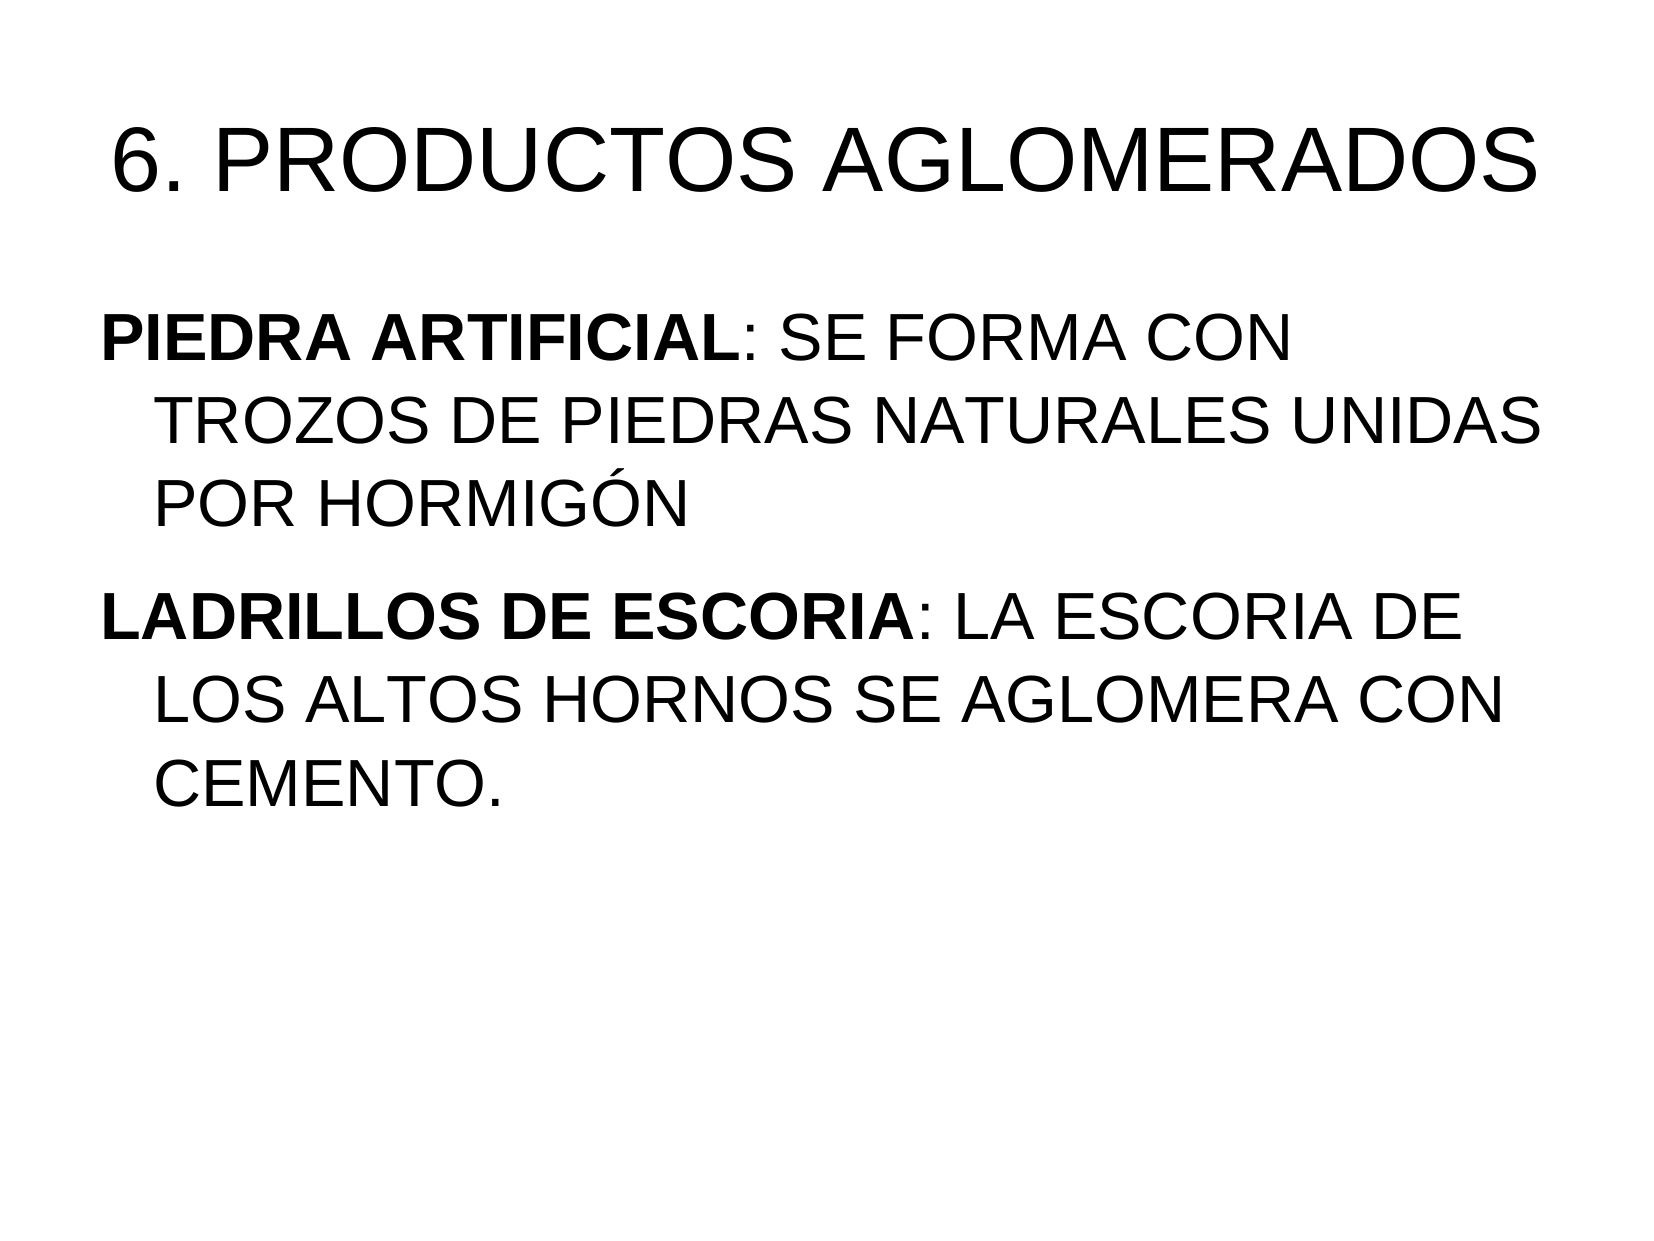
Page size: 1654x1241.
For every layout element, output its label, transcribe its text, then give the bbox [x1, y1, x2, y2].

list PIEDRA ARTIFICIAL: SE FORMA CON TROZOS DE PIEDRAS NATURALES UNIDAS POR HORMIGÓN LADRILLOS DE ESCORIA: LA ESCORIA DE LOS ALTOS HORNOS SE AGLOMERA CON CEMENTO. [82, 290, 1571, 1109]
title 6. PRODUCTOS AGLOMERADOS [82, 56, 1571, 249]
